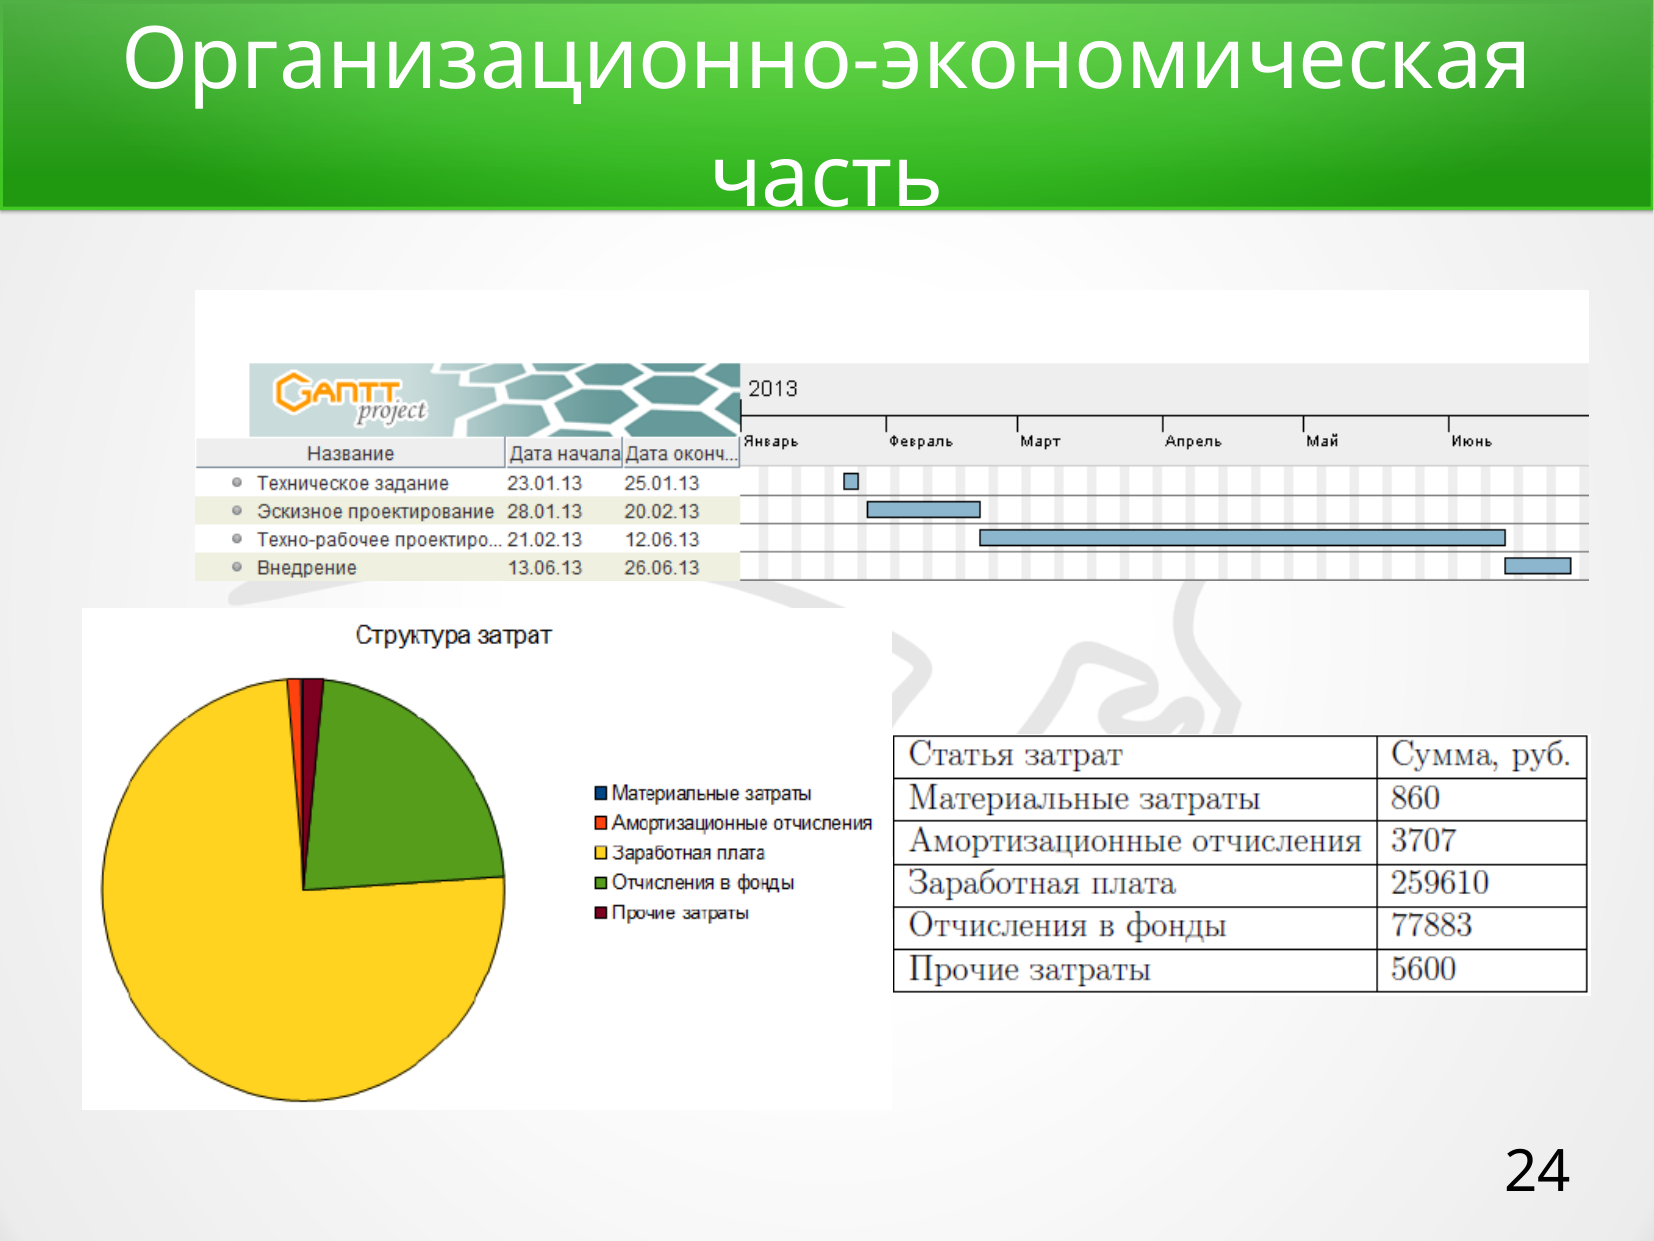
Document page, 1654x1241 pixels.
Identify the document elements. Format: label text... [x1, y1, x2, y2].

title Организационно-экономическая часть [82, 10, 1571, 219]
picture [82, 290, 1591, 1111]
